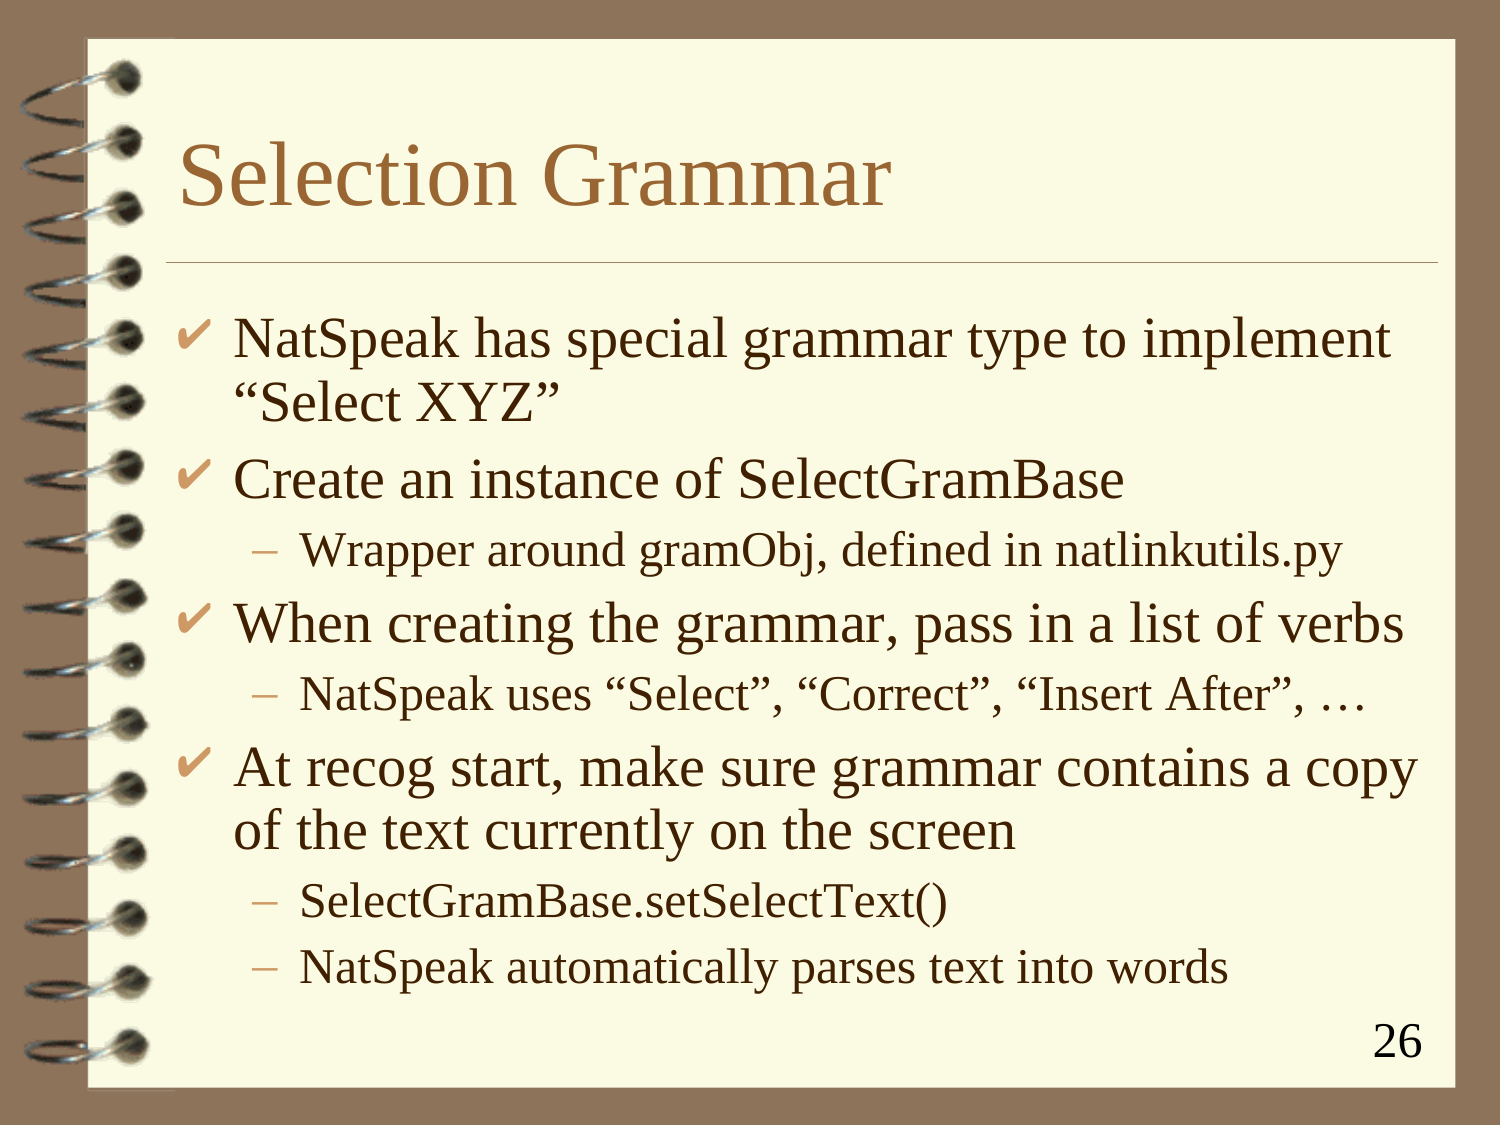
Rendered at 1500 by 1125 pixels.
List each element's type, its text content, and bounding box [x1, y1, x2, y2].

list NatSpeak has special grammar type to implement “Select XYZ” Create an instance of SelectGramBase Wrapper around gramObj, defined in natlinkutils.py When creating the grammar, pass in a list of verbs NatSpeak uses “Select”, “Correct”, “Insert After”, … At recog start, make sure grammar contains a copy of the text currently on the screen SelectGramBase.setSelectText() NatSpeak automatically parses text into words [162, 299, 1438, 976]
picture [0, 0, 175, 1125]
title Selection Grammar [162, 74, 1438, 263]
